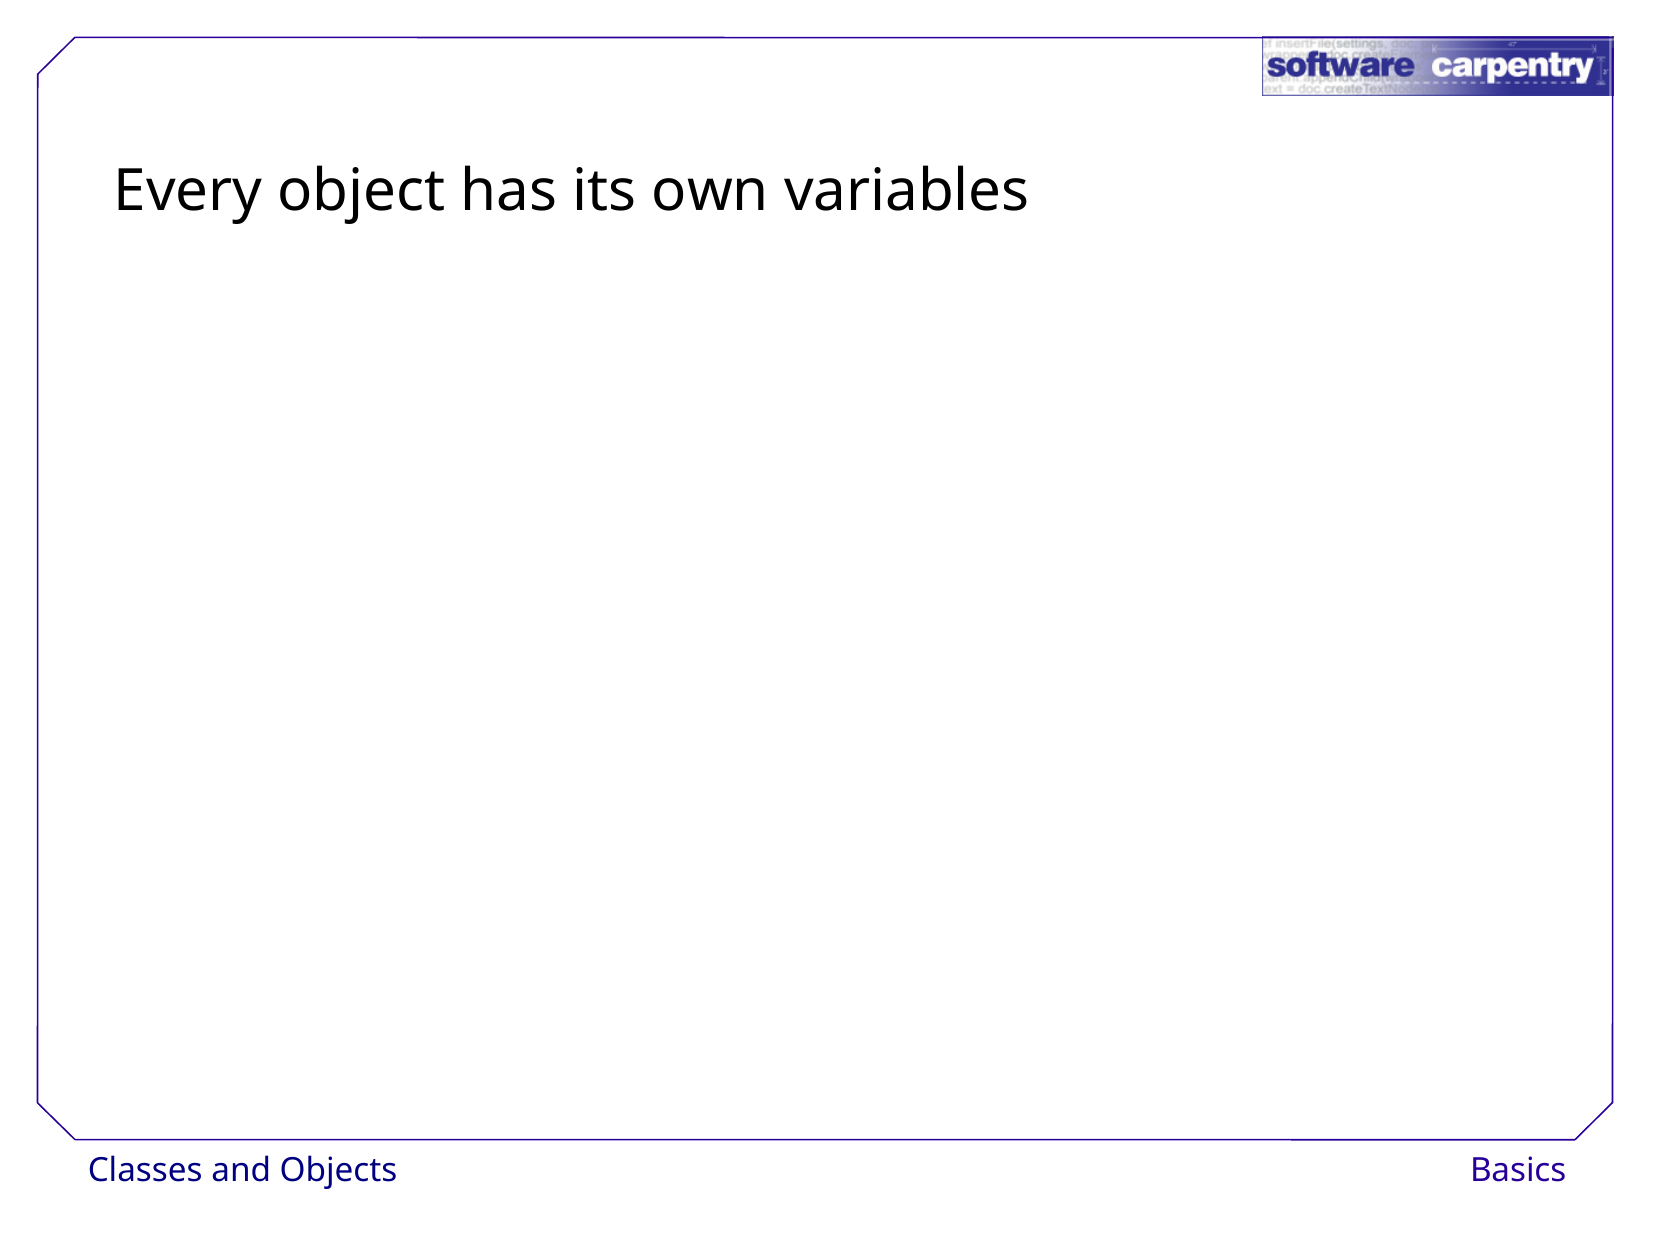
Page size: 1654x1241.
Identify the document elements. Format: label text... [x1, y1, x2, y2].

text_box Every object has its own variables [99, 109, 1517, 231]
picture [1262, 36, 1614, 96]
